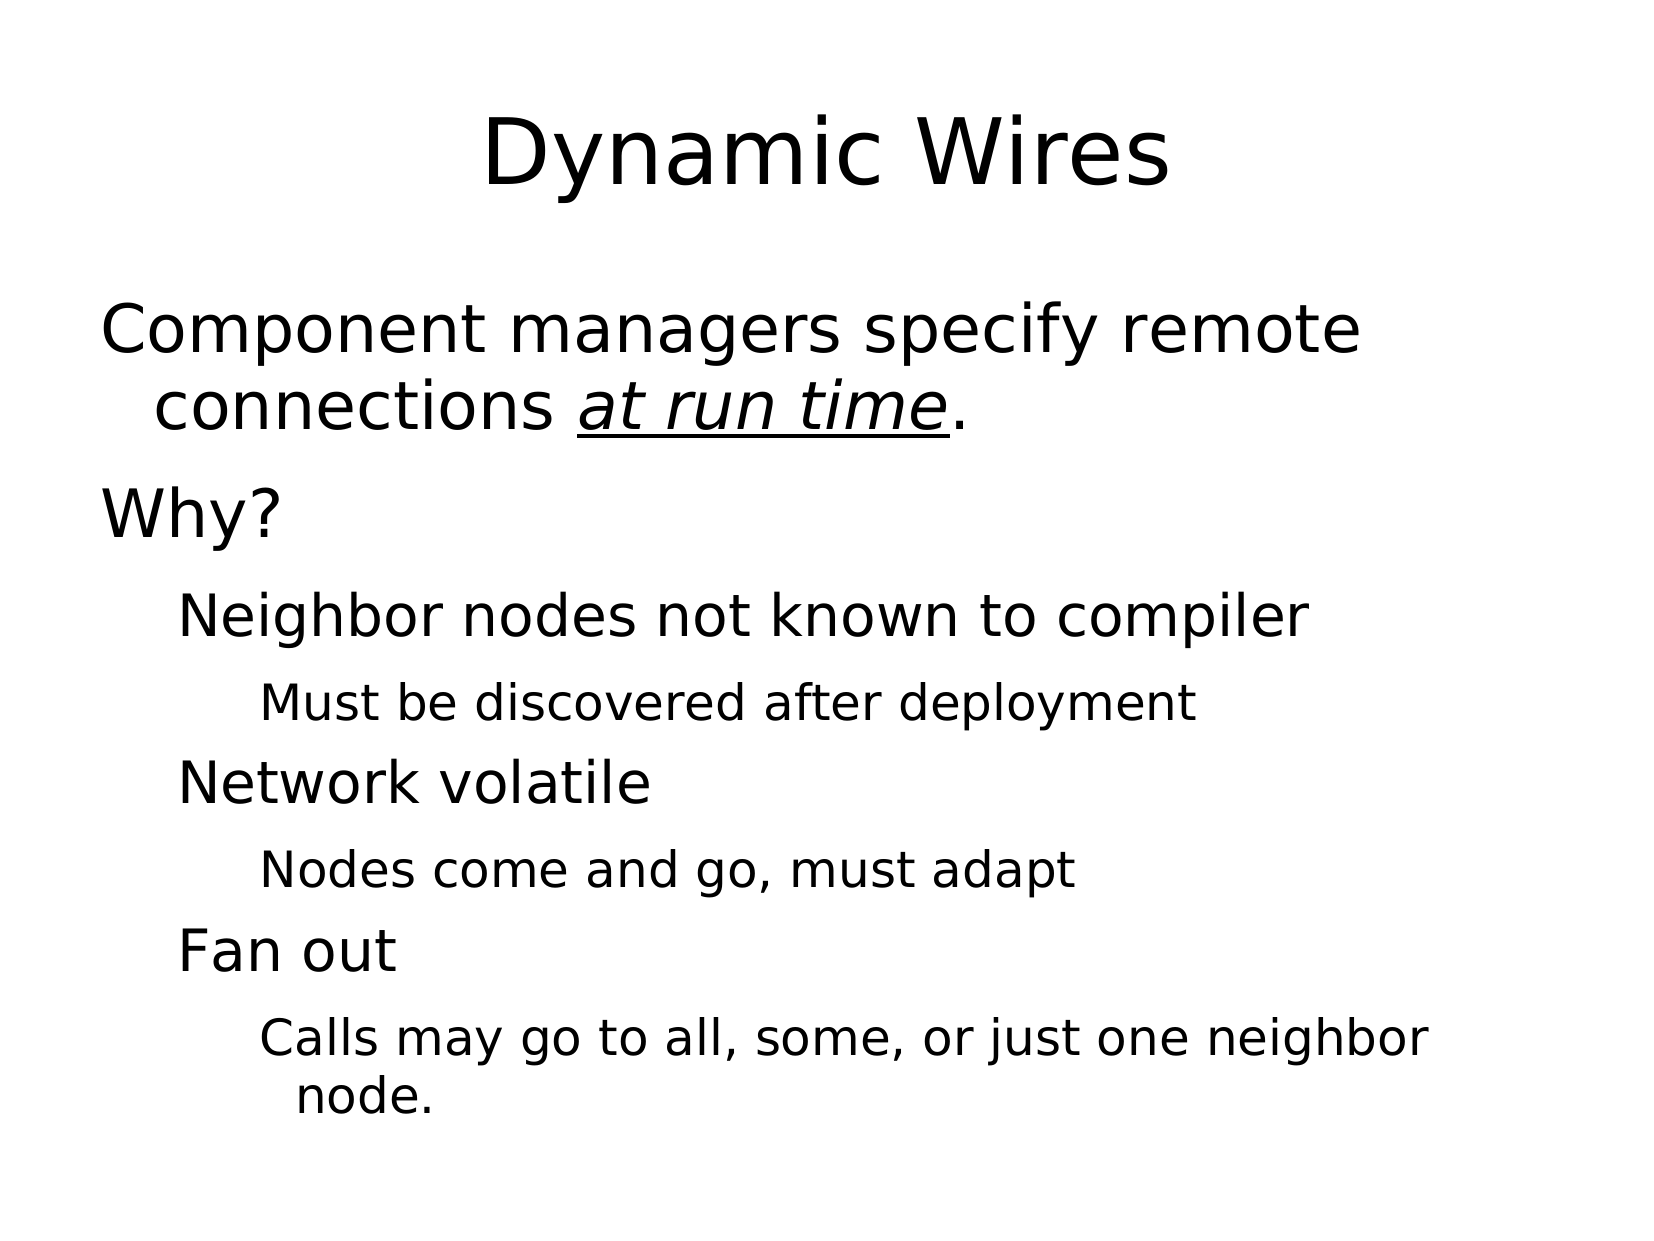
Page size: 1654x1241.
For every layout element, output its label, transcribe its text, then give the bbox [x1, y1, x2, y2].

list Component managers specify remote connections at run time. Why? Neighbor nodes not known to compiler Must be discovered after deployment Network volatile Nodes come and go, must adapt Fan out Calls may go to all, some, or just one neighbor node. [82, 290, 1571, 1126]
title Dynamic Wires [82, 56, 1571, 250]
